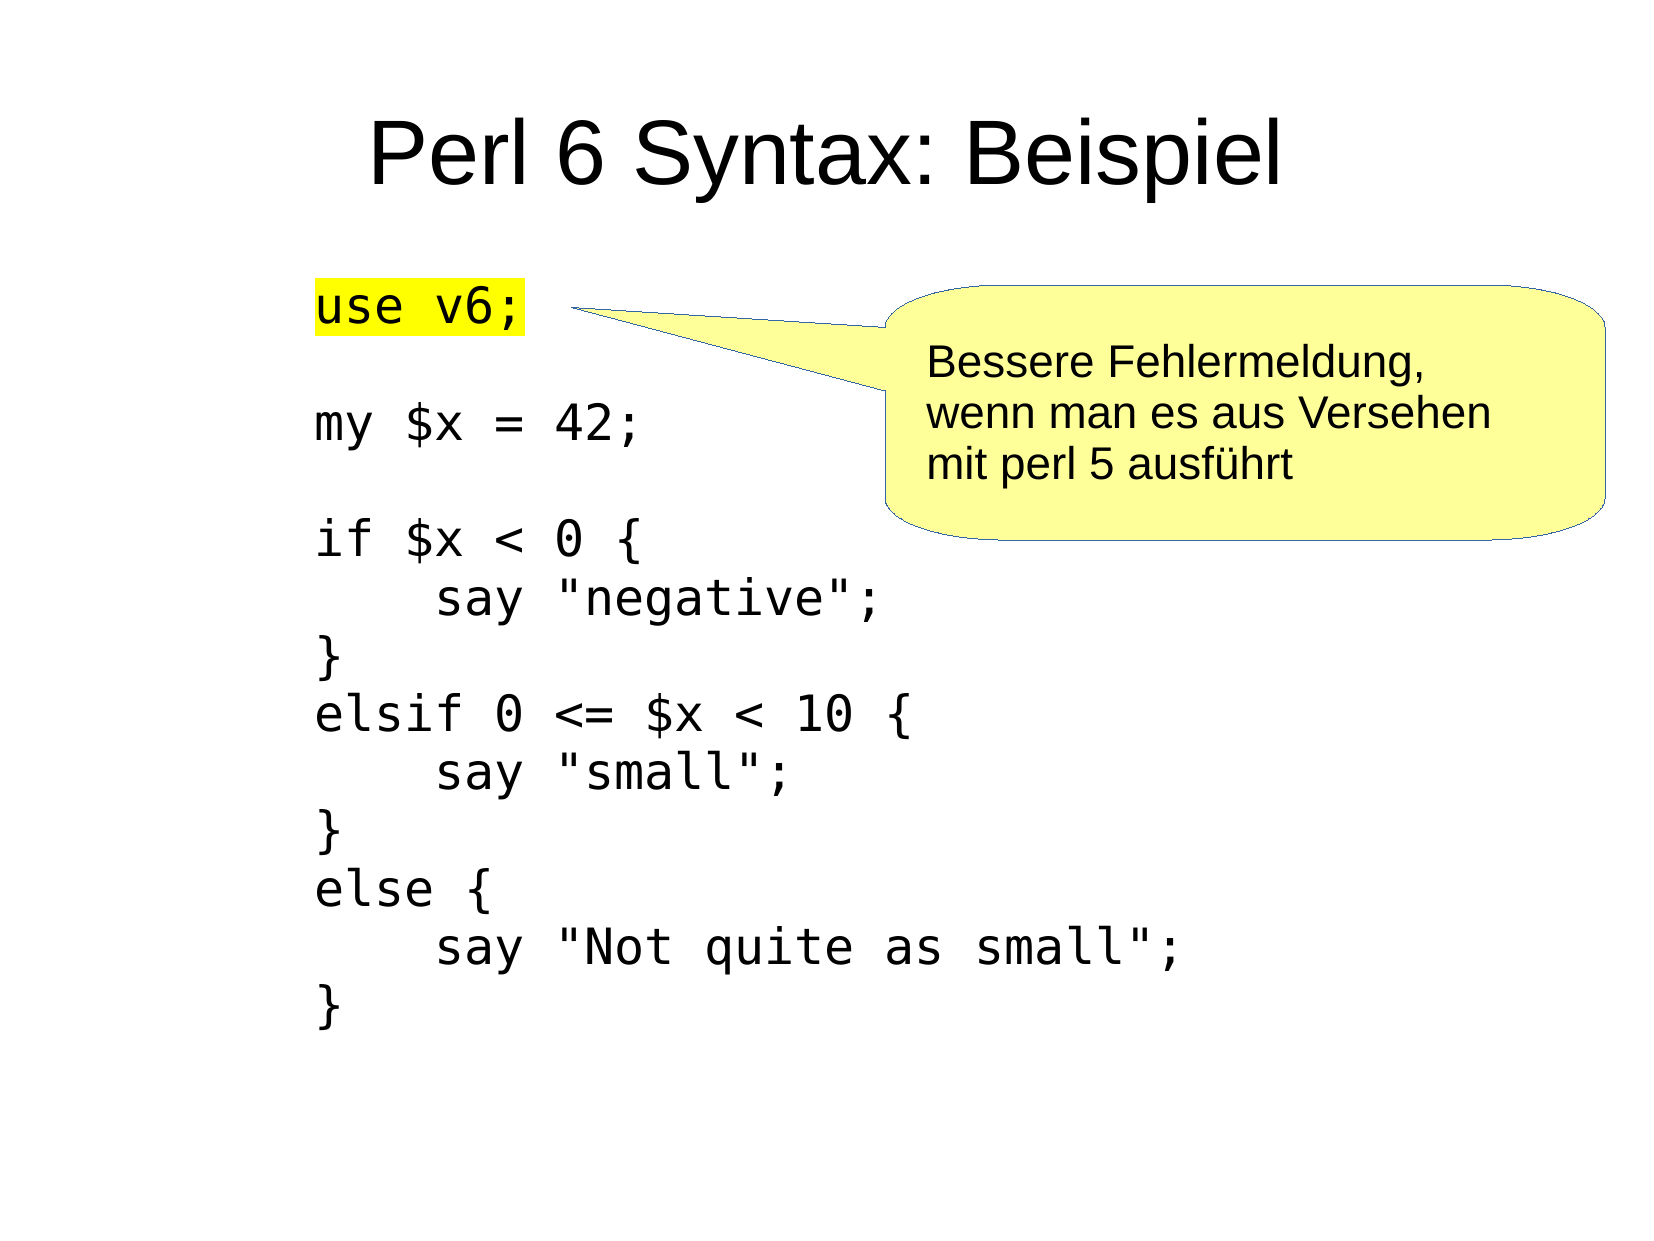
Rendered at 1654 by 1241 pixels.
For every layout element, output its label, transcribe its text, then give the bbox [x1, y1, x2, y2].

title Perl 6 Syntax: Beispiel [82, 49, 1571, 257]
text_box Bessere Fehlermeldung, wenn man es aus Versehen mit perl 5 ausführt [571, 285, 1606, 541]
text_box use v6; my $x = 42; if $x < 0 { say "negative"; } elsif 0 <= $x < 10 { say "small"; } else { say "Not quite as small"; } [300, 270, 1366, 1042]
